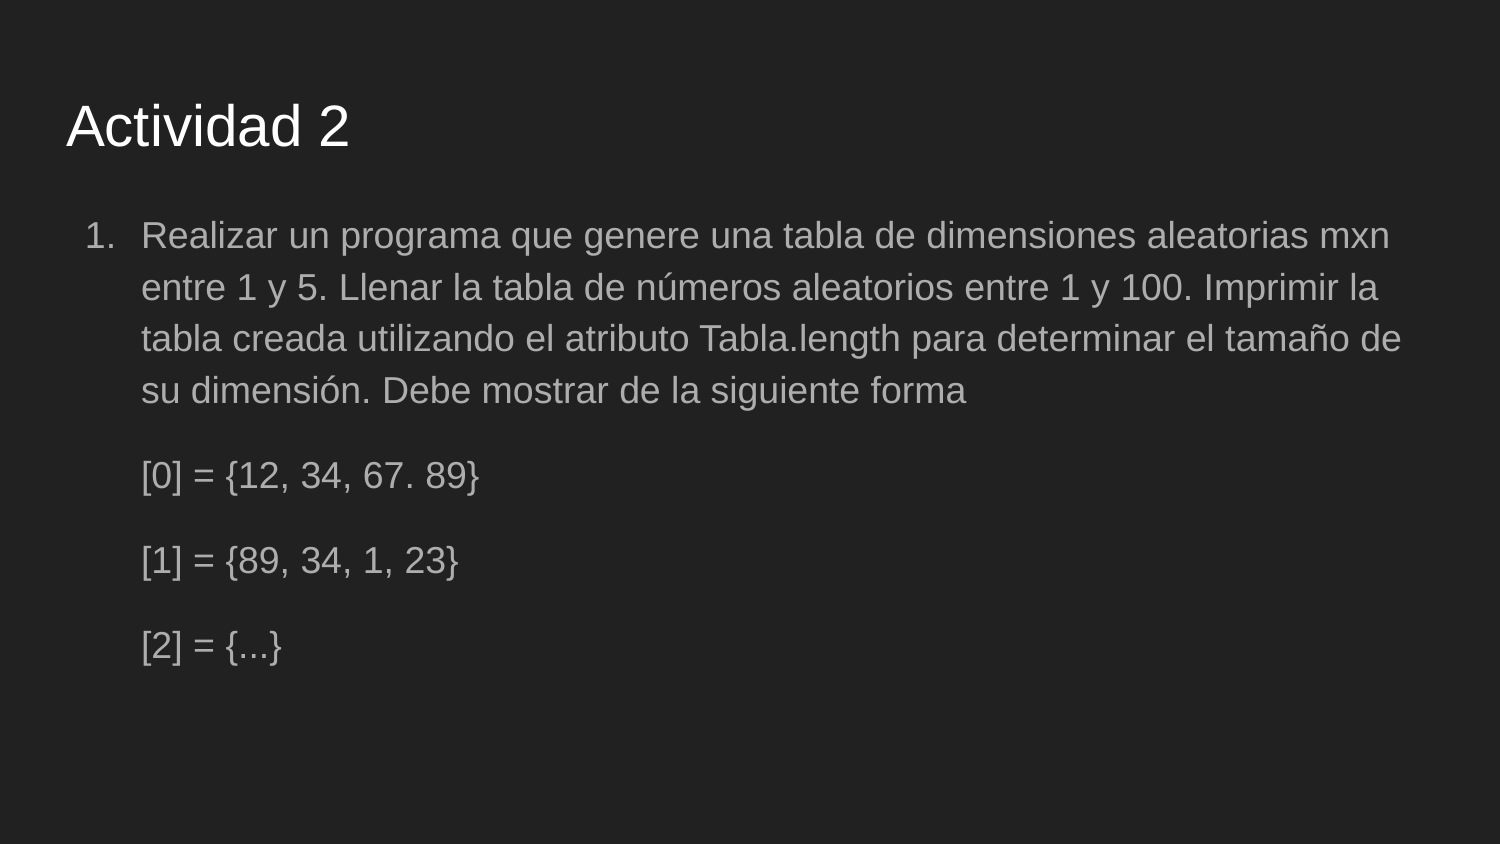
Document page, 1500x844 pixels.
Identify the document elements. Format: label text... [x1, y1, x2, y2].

title Actividad 2 [51, 72, 1449, 167]
list Realizar un programa que genere una tabla de dimensiones aleatorias mxn entre 1 y 5. Llenar la tabla de números aleatorios entre 1 y 100. Imprimir la tabla creada utilizando el atributo Tabla.length para determinar el tamaño de su dimensión. Debe mostrar de la siguiente forma [0] = {12, 34, 67. 89} [1] = {89, 34, 1, 23} [2] = {...} [51, 189, 1449, 750]
